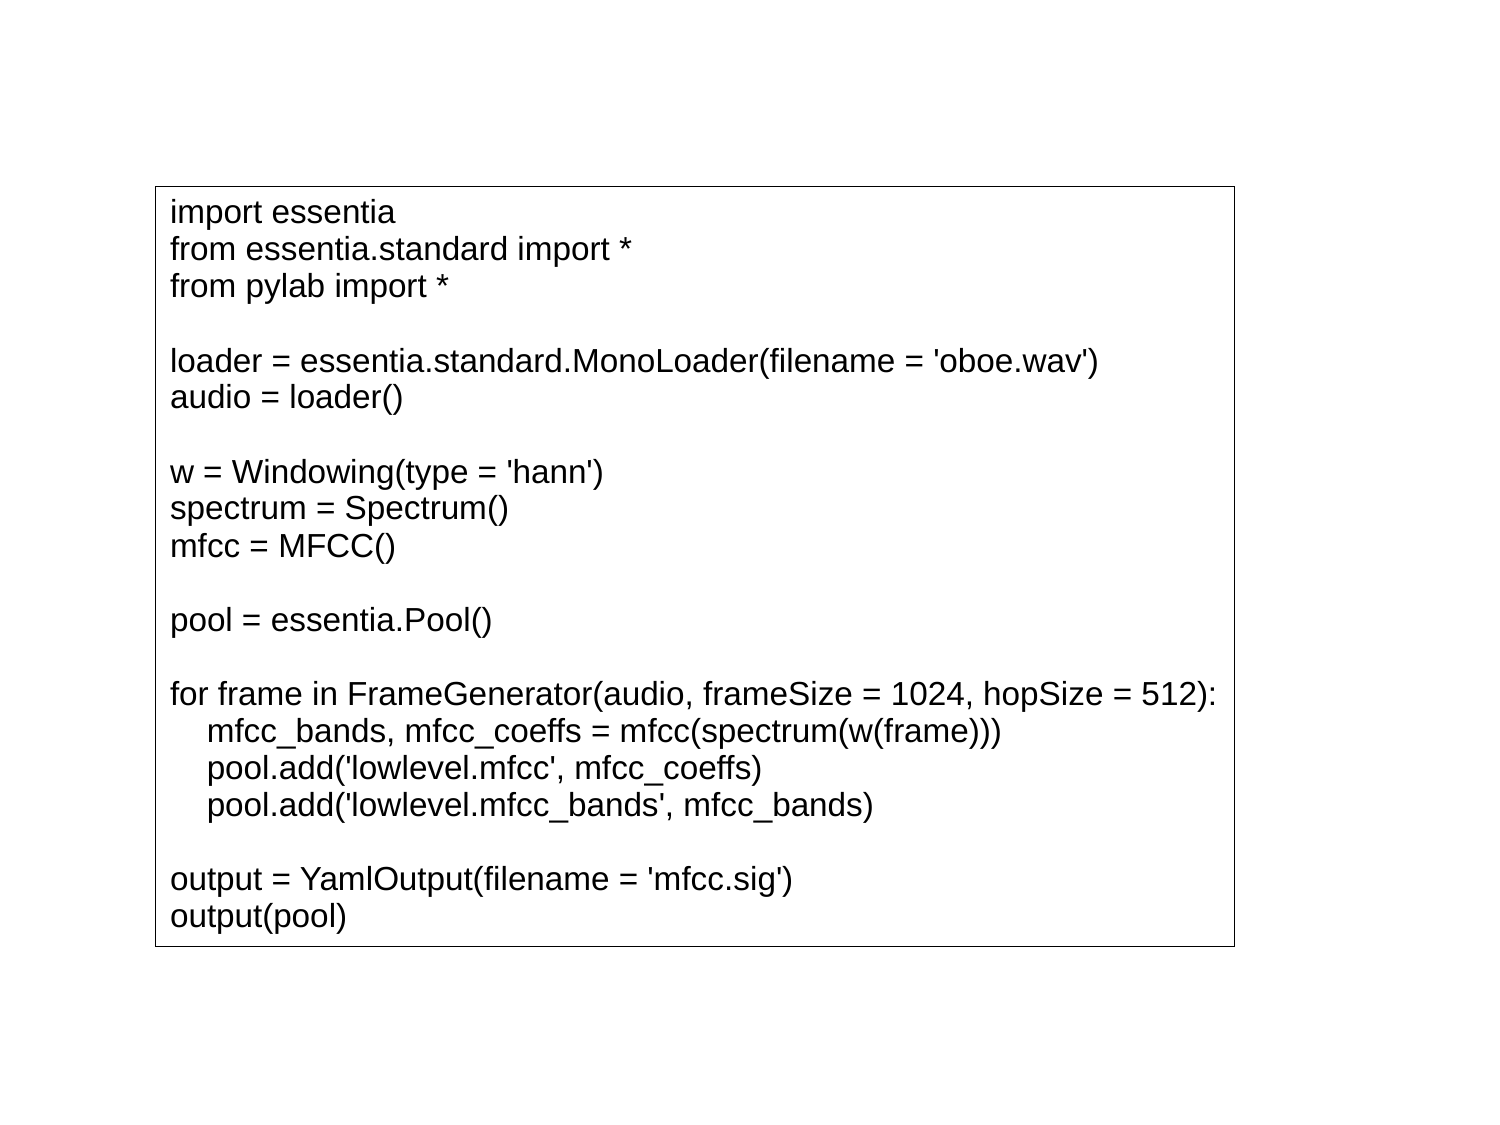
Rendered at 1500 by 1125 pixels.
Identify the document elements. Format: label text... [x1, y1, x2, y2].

text_box import essentia from essentia.standard import * from pylab import * loader = essentia.standard.MonoLoader(filename = 'oboe.wav') audio = loader() w = Windowing(type = 'hann') spectrum = Spectrum() mfcc = MFCC() pool = essentia.Pool() for frame in FrameGenerator(audio, frameSize = 1024, hopSize = 512): mfcc_bands, mfcc_coeffs = mfcc(spectrum(w(frame))) pool.add('lowlevel.mfcc', mfcc_coeffs) pool.add('lowlevel.mfcc_bands', mfcc_bands) output = YamlOutput(filename = 'mfcc.sig') output(pool) [155, 186, 1235, 947]
